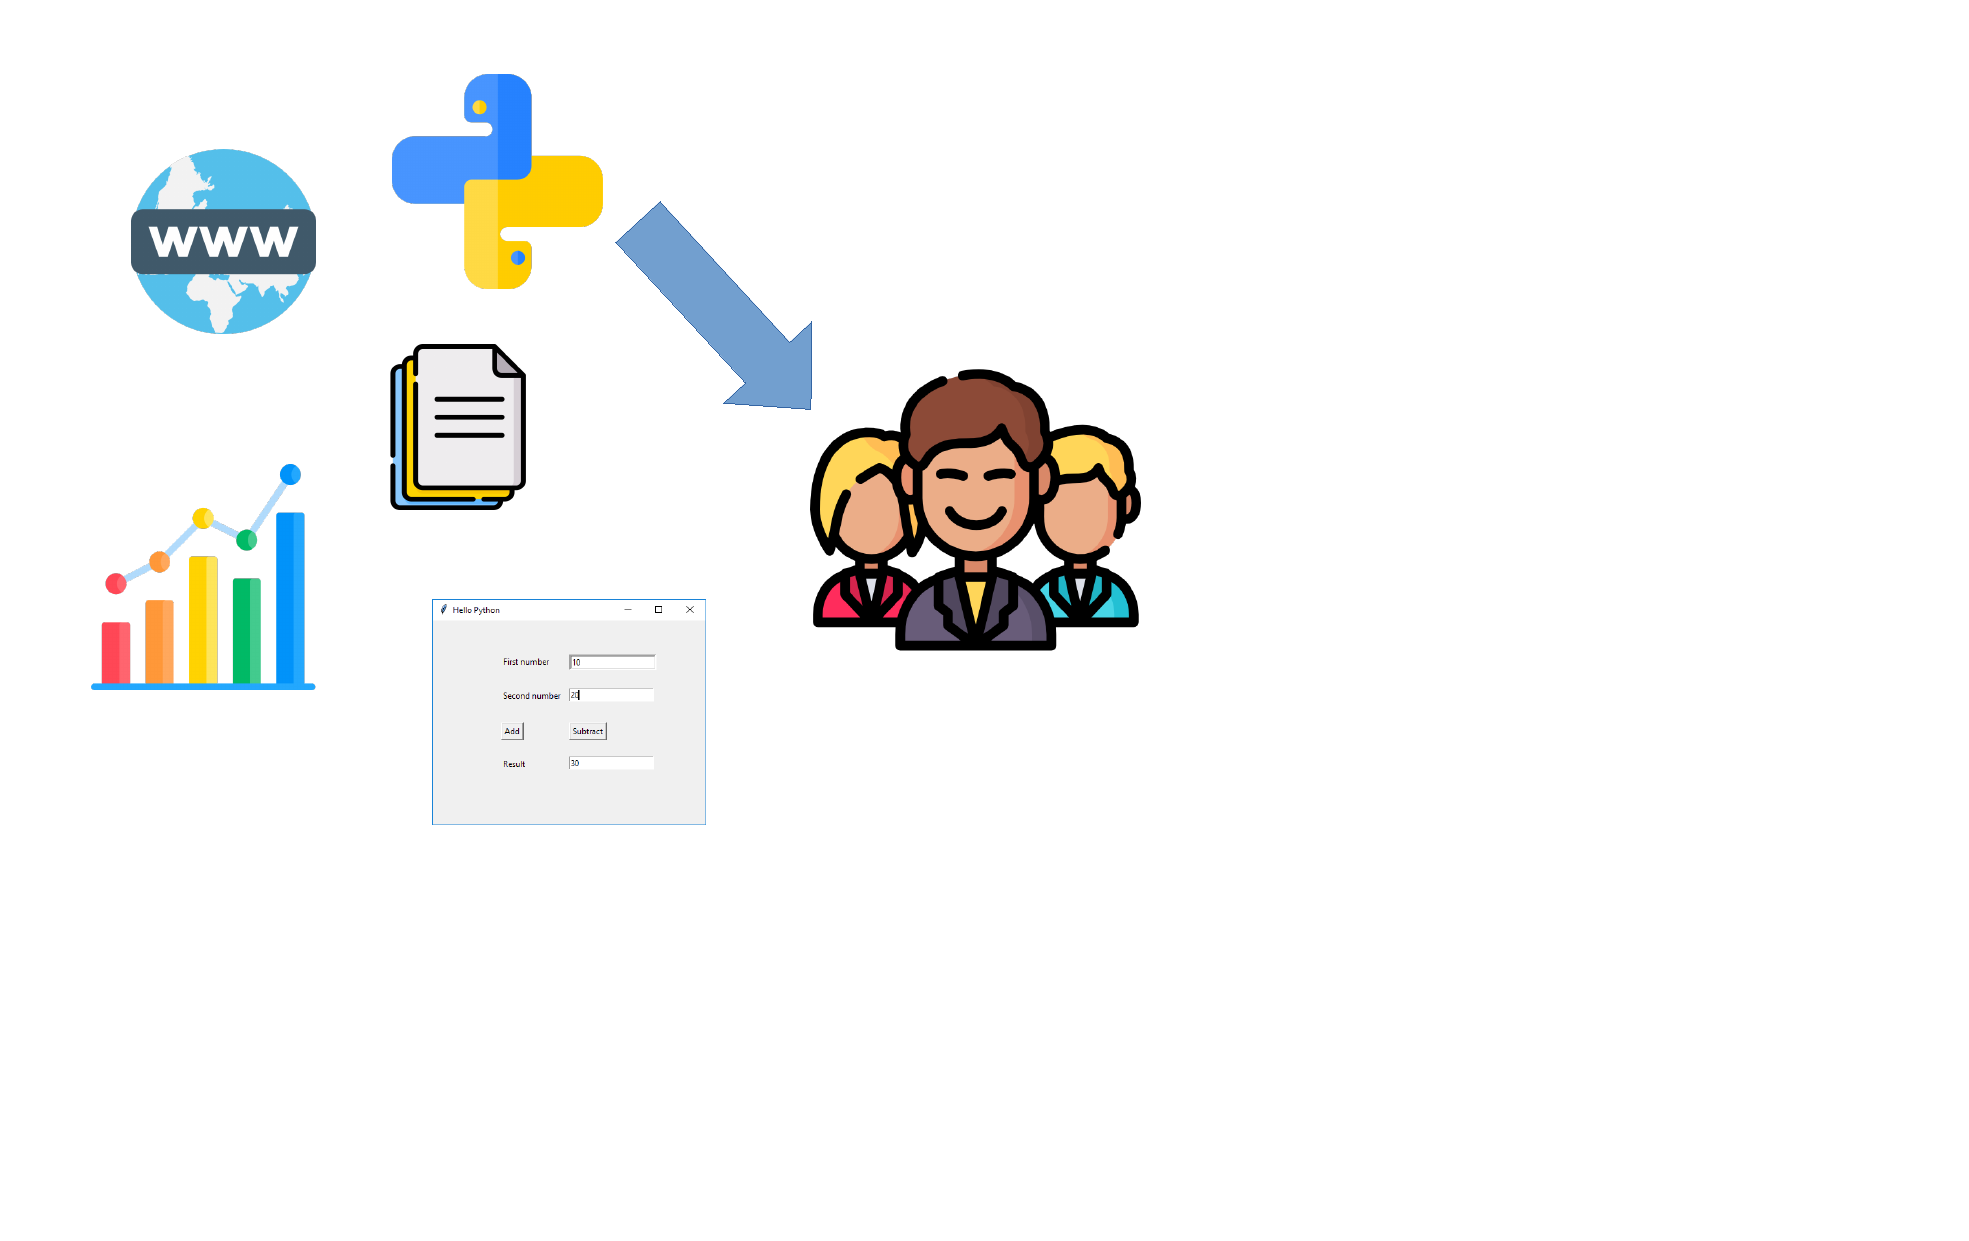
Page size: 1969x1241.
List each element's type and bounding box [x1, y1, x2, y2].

picture [810, 344, 1141, 676]
picture [432, 599, 706, 826]
text_box [615, 201, 812, 410]
picture [375, 344, 541, 511]
picture [131, 149, 316, 334]
picture [390, 74, 604, 289]
picture [90, 464, 316, 691]
